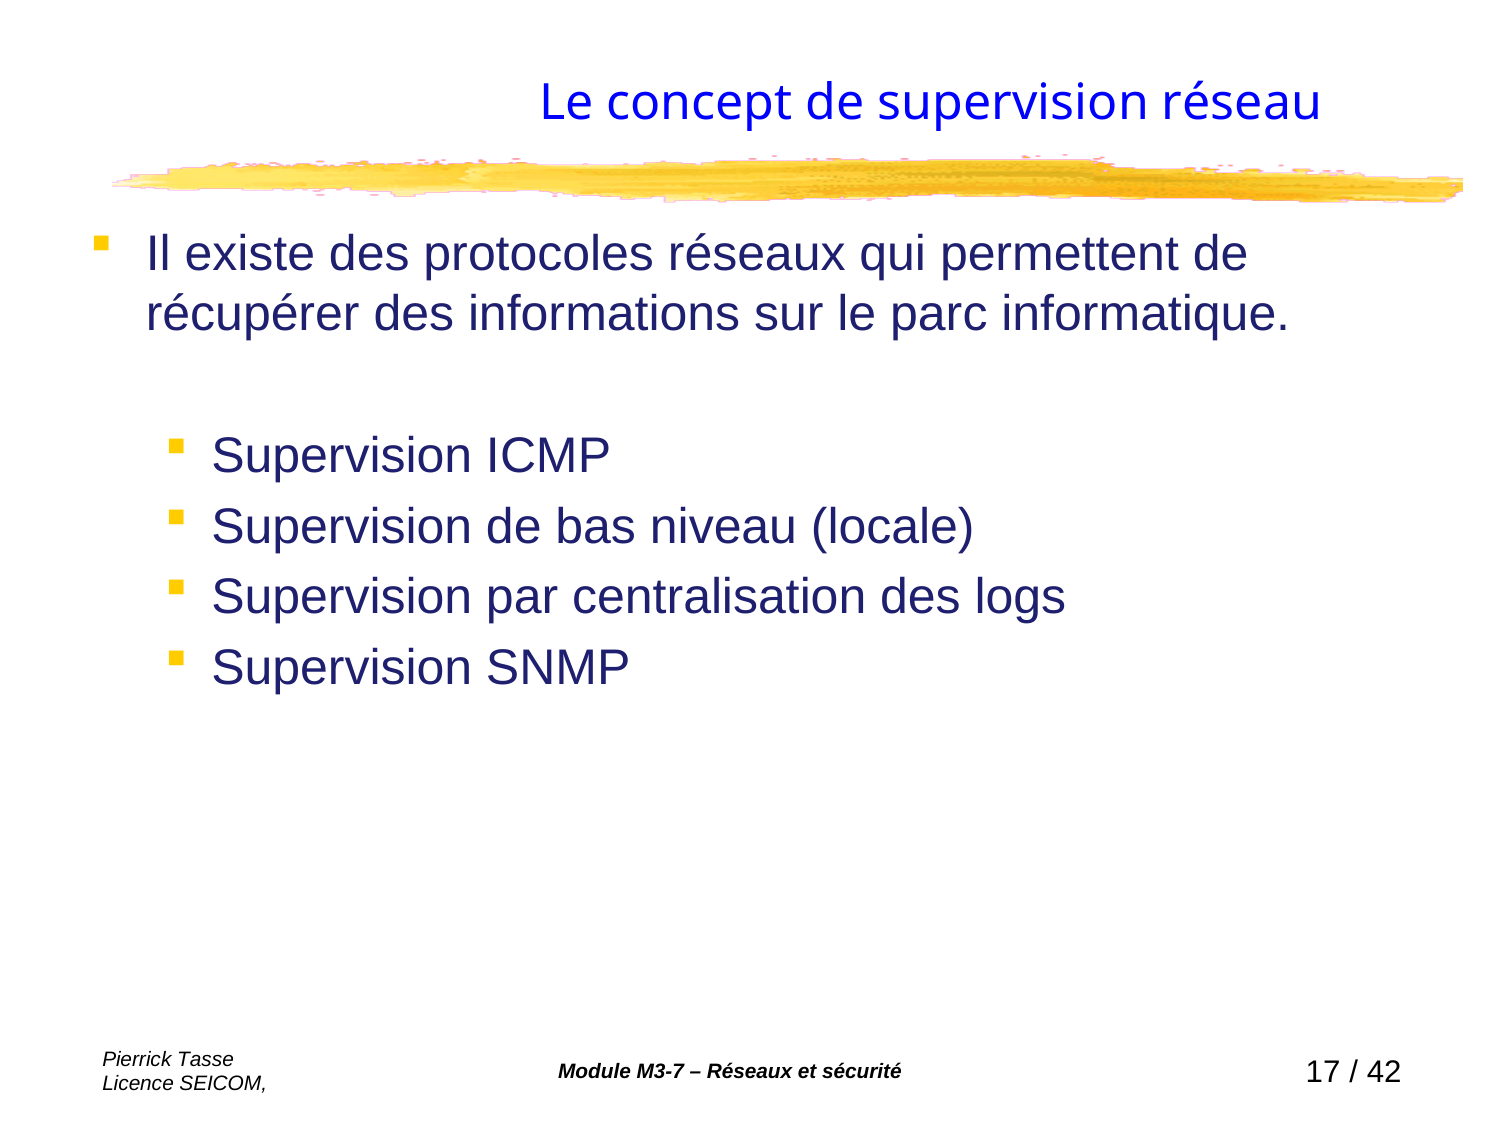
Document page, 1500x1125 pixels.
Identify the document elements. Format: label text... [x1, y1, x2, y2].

list Il existe des protocoles réseaux qui permettent de récupérer des informations sur le parc informatique. Supervision ICMP Supervision de bas niveau (locale) Supervision par centralisation des logs Supervision SNMP [74, 212, 1417, 993]
title Le concept de supervision réseau [62, 37, 1338, 138]
picture [112, 149, 1463, 213]
